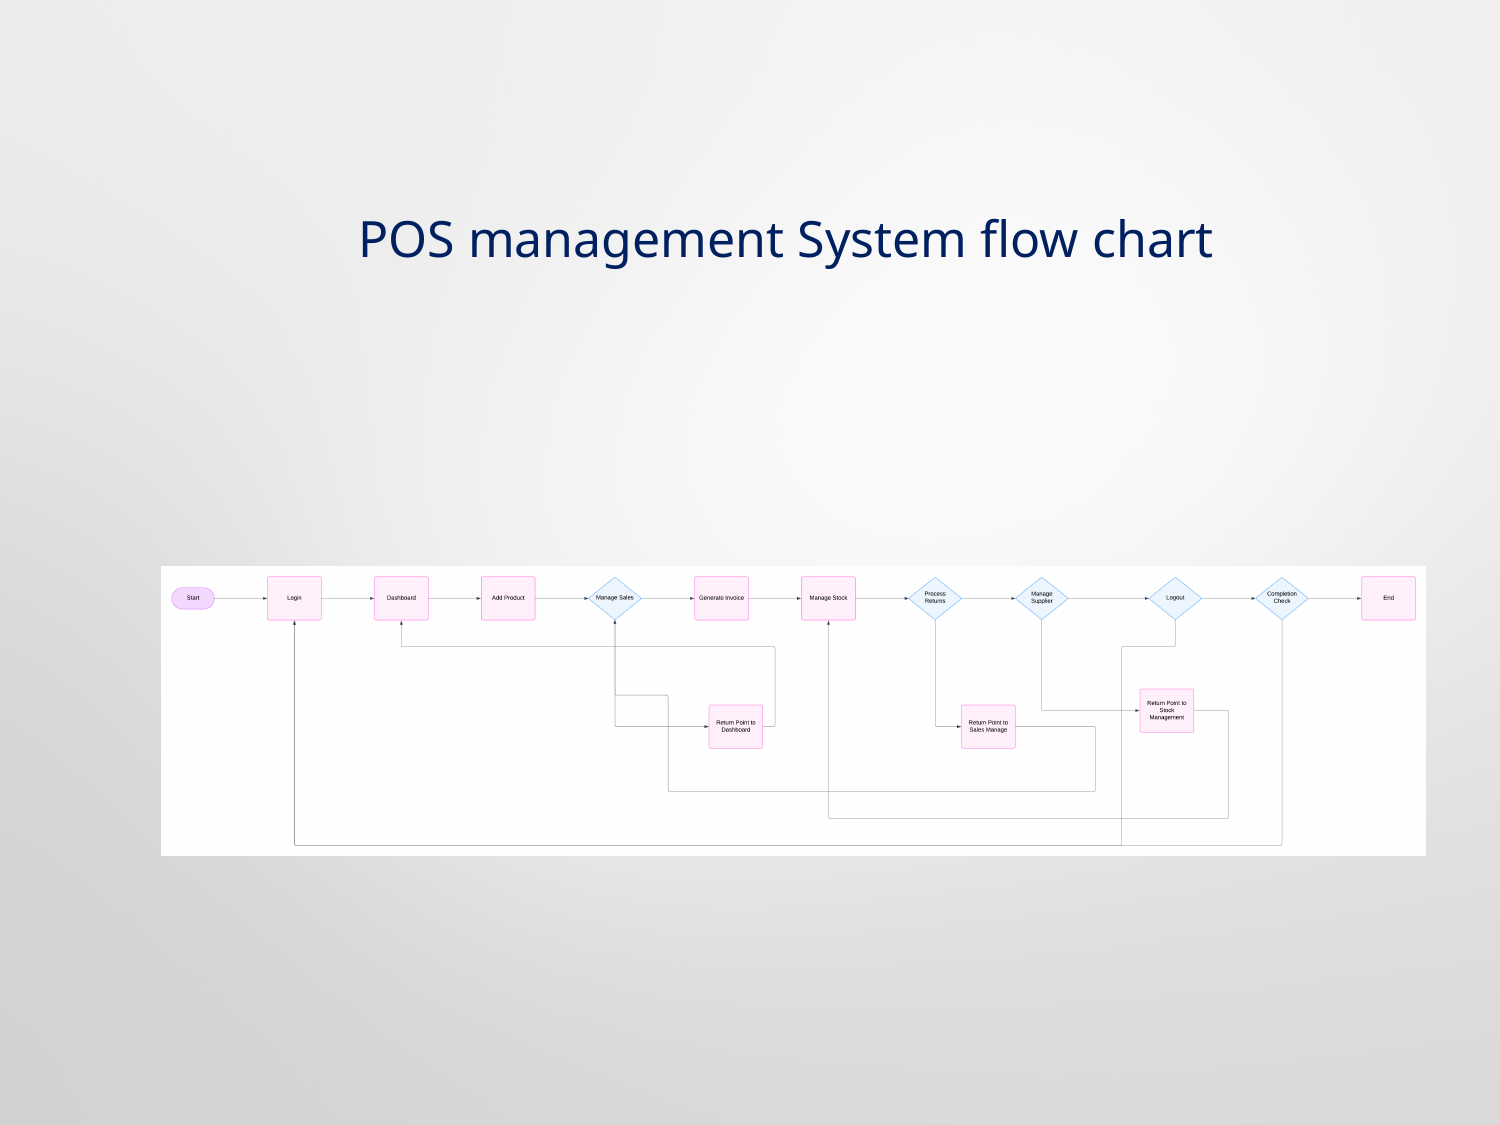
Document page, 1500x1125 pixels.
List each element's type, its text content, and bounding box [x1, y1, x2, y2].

picture [161, 566, 1426, 856]
title POS management System flow chart [161, 75, 1426, 400]
